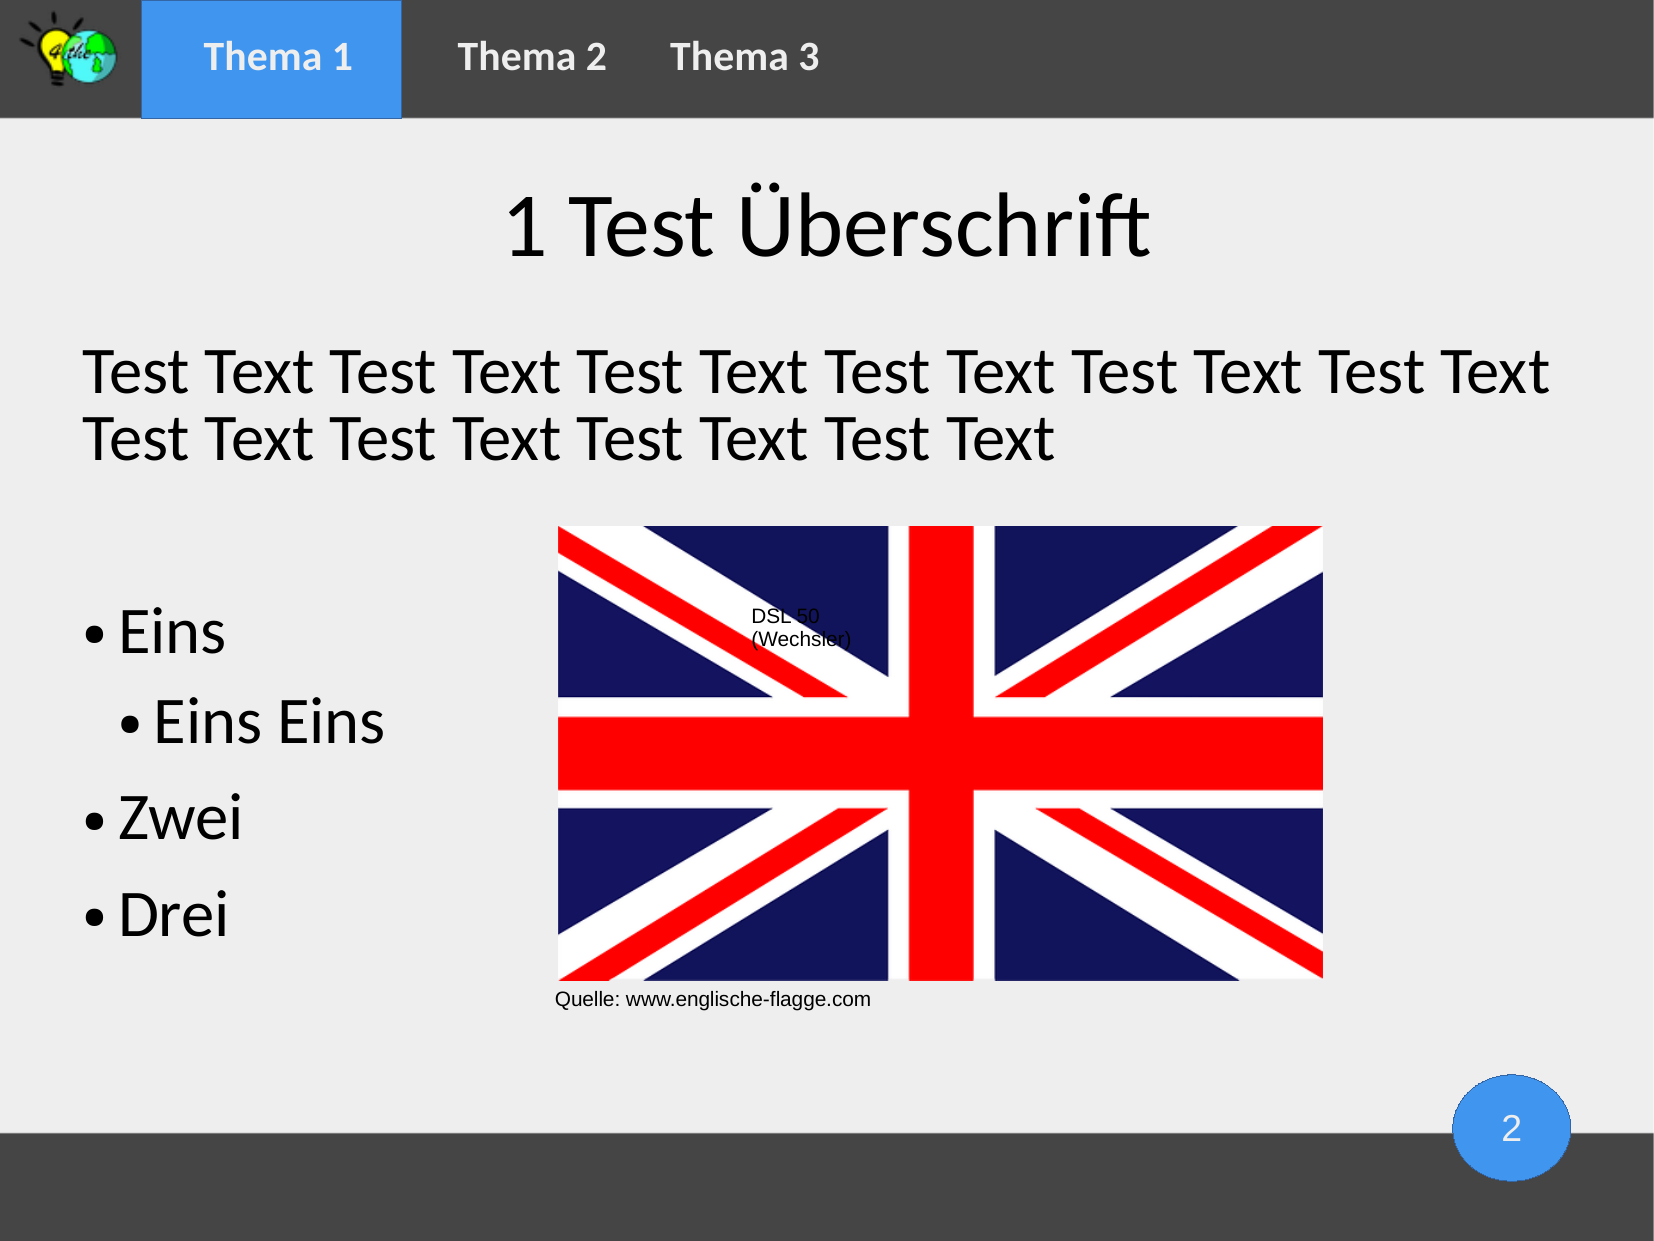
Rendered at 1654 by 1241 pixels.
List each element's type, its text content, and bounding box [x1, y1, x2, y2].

picture [0, 0, 1654, 1241]
text_box 2 [1452, 1099, 1571, 1182]
text_box Thema 1 [188, 31, 369, 89]
text_box Thema 2 [442, 31, 623, 89]
text_box DSL 50 (Wechsler) [736, 596, 941, 636]
text_box [141, 0, 402, 119]
title 1 Test Überschrift [82, 129, 1571, 337]
text_box Thema 3 [655, 31, 835, 89]
list Test Text Test Text Test Text Test Text Test Text Test Text Test Text Test Text Test Text Test Text Eins Eins Eins Zwei Drei [82, 343, 1571, 1099]
